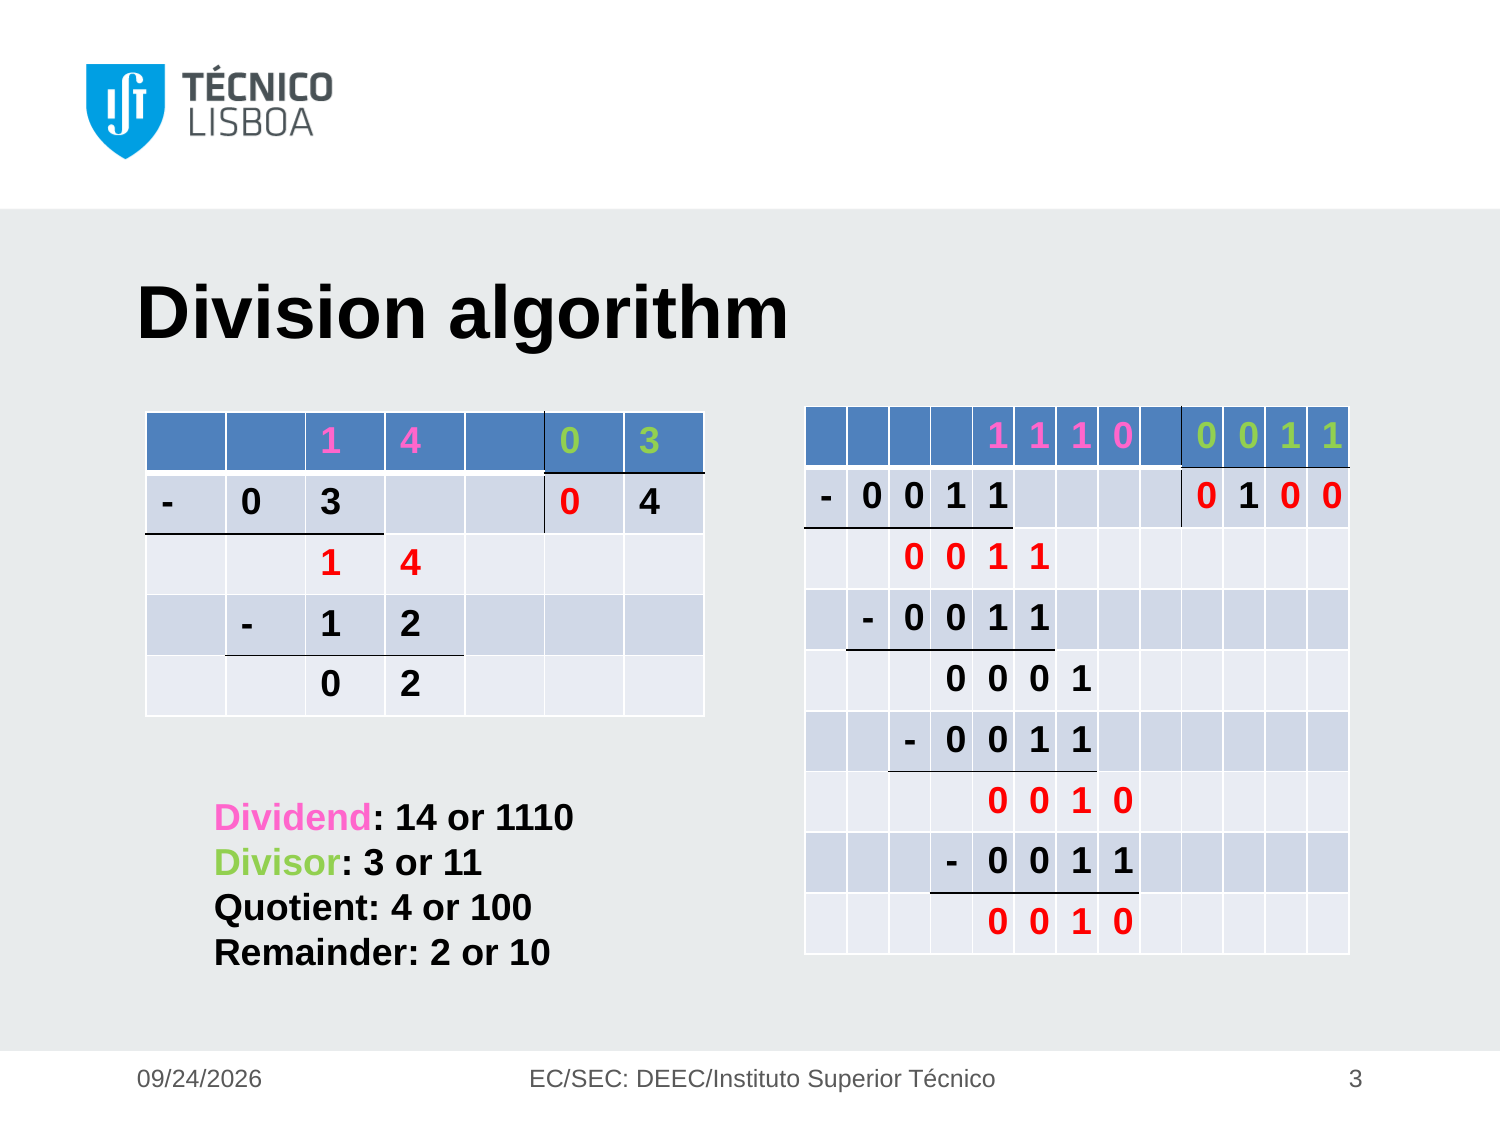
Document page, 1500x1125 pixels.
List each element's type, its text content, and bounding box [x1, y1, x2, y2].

table_cell 0 [890, 529, 930, 588]
table_cell [1099, 712, 1139, 771]
footer EC/SEC: DEEC/Instituto Superior Técnico [512, 1052, 1021, 1103]
table_cell 1 [1057, 894, 1097, 953]
table_cell [1182, 772, 1222, 831]
table_cell [1057, 590, 1097, 649]
table_cell 0 [973, 772, 1013, 831]
table_cell 1 [1015, 529, 1055, 588]
table_cell [806, 833, 846, 892]
table_cell 1 [1015, 712, 1055, 771]
table_cell [1266, 894, 1306, 953]
table_cell [147, 595, 225, 655]
table_cell [1308, 590, 1348, 649]
table_cell [1308, 833, 1348, 892]
table_cell 0 [1266, 468, 1306, 527]
table_cell [1224, 651, 1264, 710]
table_cell [1308, 894, 1348, 953]
text_box Dividend: 14 or 1110 Divisor: 3 or 11 Quotient: 4 or 100 Remainder: 2 or 10 [198, 785, 590, 981]
table_cell [1266, 529, 1306, 588]
table_cell [806, 529, 846, 588]
table_cell 1 [973, 529, 1013, 588]
table_cell [806, 590, 846, 649]
table_cell [466, 595, 544, 655]
title Division algorithm [121, 237, 1378, 381]
table_cell 2 [386, 656, 464, 715]
table_header 3 [625, 413, 703, 472]
table_cell [466, 656, 544, 715]
table_cell 1 [306, 535, 384, 594]
table_header 1 [1057, 407, 1097, 465]
table_cell [1099, 529, 1139, 588]
table_cell [1266, 772, 1306, 831]
table_cell 0 [545, 474, 623, 533]
table_cell 0 [1015, 651, 1055, 710]
table_cell [1141, 712, 1181, 771]
table_cell [848, 833, 888, 892]
table_cell [890, 894, 930, 953]
table_cell [545, 595, 623, 655]
table_cell [1141, 833, 1181, 892]
table_header 0 [1182, 407, 1222, 467]
table_cell 0 [973, 894, 1013, 953]
table_cell [1224, 590, 1264, 649]
table_cell 0 [1015, 894, 1055, 953]
table_cell [1141, 590, 1181, 649]
table_header [806, 407, 846, 465]
table_cell 0 [890, 590, 930, 649]
table_cell - [227, 595, 305, 655]
table_header 1 [1266, 407, 1306, 467]
table_cell 1 [1224, 468, 1264, 527]
table_cell 0 [973, 651, 1013, 710]
table_cell [227, 656, 305, 715]
table_cell [227, 535, 305, 594]
table_header 0 [1224, 407, 1264, 467]
table_cell [1099, 651, 1139, 710]
table_cell - [806, 470, 846, 527]
table_cell 0 [973, 833, 1013, 892]
table_cell [1057, 529, 1097, 588]
table_cell [625, 595, 703, 655]
table_cell [1182, 894, 1222, 953]
table_cell [848, 712, 888, 771]
table_cell 1 [1099, 833, 1139, 892]
table_cell [1182, 529, 1222, 588]
table_cell 4 [625, 474, 703, 533]
table_cell [931, 894, 972, 953]
table_cell [1224, 833, 1264, 892]
table_cell [545, 656, 623, 715]
table_header [147, 413, 225, 470]
table_header 1 [1015, 407, 1055, 465]
table_cell [1099, 470, 1139, 527]
table_cell 0 [1308, 468, 1348, 527]
table_cell 1 [973, 470, 1013, 527]
table_cell 0 [931, 590, 972, 649]
table_header [931, 407, 972, 465]
table_cell [890, 651, 930, 710]
table_cell 4 [386, 535, 464, 594]
table_cell [848, 772, 888, 831]
table_header [848, 407, 888, 465]
table_cell 1 [306, 595, 384, 655]
table_cell [806, 712, 846, 771]
table_header 1 [1308, 407, 1348, 467]
table_cell [466, 476, 544, 533]
table_cell [1308, 772, 1348, 831]
table_cell 0 [931, 529, 972, 588]
table_cell [1224, 712, 1264, 771]
table_cell [1015, 470, 1055, 527]
table_cell [1266, 833, 1306, 892]
table_cell 3 [306, 476, 384, 533]
table_cell 1 [1057, 712, 1097, 771]
table_cell 1 [1057, 651, 1097, 710]
table_cell 2 [386, 595, 464, 655]
table_cell 0 [227, 476, 305, 533]
table_cell 0 [890, 470, 930, 527]
table_cell [931, 772, 972, 831]
table_cell 0 [931, 651, 972, 710]
table_cell 1 [931, 470, 972, 527]
table_cell 0 [1182, 468, 1222, 527]
table_cell [1266, 651, 1306, 710]
table_header [227, 413, 305, 470]
table_cell [147, 656, 225, 715]
table_cell 1 [973, 590, 1013, 649]
table_header 1 [306, 413, 384, 470]
table_cell [625, 535, 703, 594]
table_cell [545, 535, 623, 594]
table_cell [1182, 651, 1222, 710]
table_cell [466, 535, 544, 594]
table_cell [848, 894, 888, 953]
table_cell 0 [1099, 894, 1139, 953]
table_header [890, 407, 930, 465]
table_cell - [147, 476, 225, 533]
table_cell [848, 651, 888, 710]
picture [0, 0, 1500, 1125]
table_cell [147, 535, 225, 594]
table_cell 0 [1015, 772, 1055, 831]
table_cell 0 [1015, 833, 1055, 892]
table_cell [1308, 529, 1348, 588]
table_cell 0 [973, 712, 1013, 771]
table_cell [1141, 529, 1181, 588]
table_cell 0 [306, 656, 384, 715]
table_cell [1266, 590, 1306, 649]
slide_number 10/30/2018 [121, 1052, 425, 1103]
table_cell [806, 651, 846, 710]
table_cell [1224, 894, 1264, 953]
table_cell [1308, 651, 1348, 710]
table_header 0 [1099, 407, 1139, 465]
table_cell 1 [1015, 590, 1055, 649]
table_header [1141, 407, 1181, 465]
table_cell [1099, 590, 1139, 649]
table_cell [1141, 470, 1181, 527]
table_cell - [890, 712, 930, 771]
slide_number <number> [1077, 1052, 1378, 1103]
table_cell [1141, 651, 1181, 710]
table_header 1 [973, 407, 1013, 465]
table_header 4 [386, 413, 464, 470]
table_cell [1182, 590, 1222, 649]
table_cell [1224, 529, 1264, 588]
table_cell [890, 833, 930, 892]
table_cell [1308, 712, 1348, 771]
table_cell [890, 772, 930, 831]
table_cell [806, 772, 846, 831]
table_cell 1 [1057, 833, 1097, 892]
table_cell [1182, 712, 1222, 771]
table_header 0 [545, 413, 623, 472]
table_cell [625, 656, 703, 715]
table_header [466, 413, 544, 470]
table_cell [1057, 470, 1097, 527]
table_cell [1141, 772, 1181, 831]
table_cell - [848, 590, 888, 649]
table_cell 1 [1057, 772, 1097, 831]
table_cell [1266, 712, 1306, 771]
table_cell 0 [1099, 772, 1139, 831]
table_cell [806, 894, 846, 953]
table_cell 0 [848, 470, 888, 527]
table_cell [1182, 833, 1222, 892]
table_cell [1141, 894, 1181, 953]
table_cell [386, 476, 464, 533]
table_cell [1224, 772, 1264, 831]
table_cell - [931, 833, 972, 892]
table_cell 0 [931, 712, 972, 771]
table_cell [848, 529, 888, 588]
